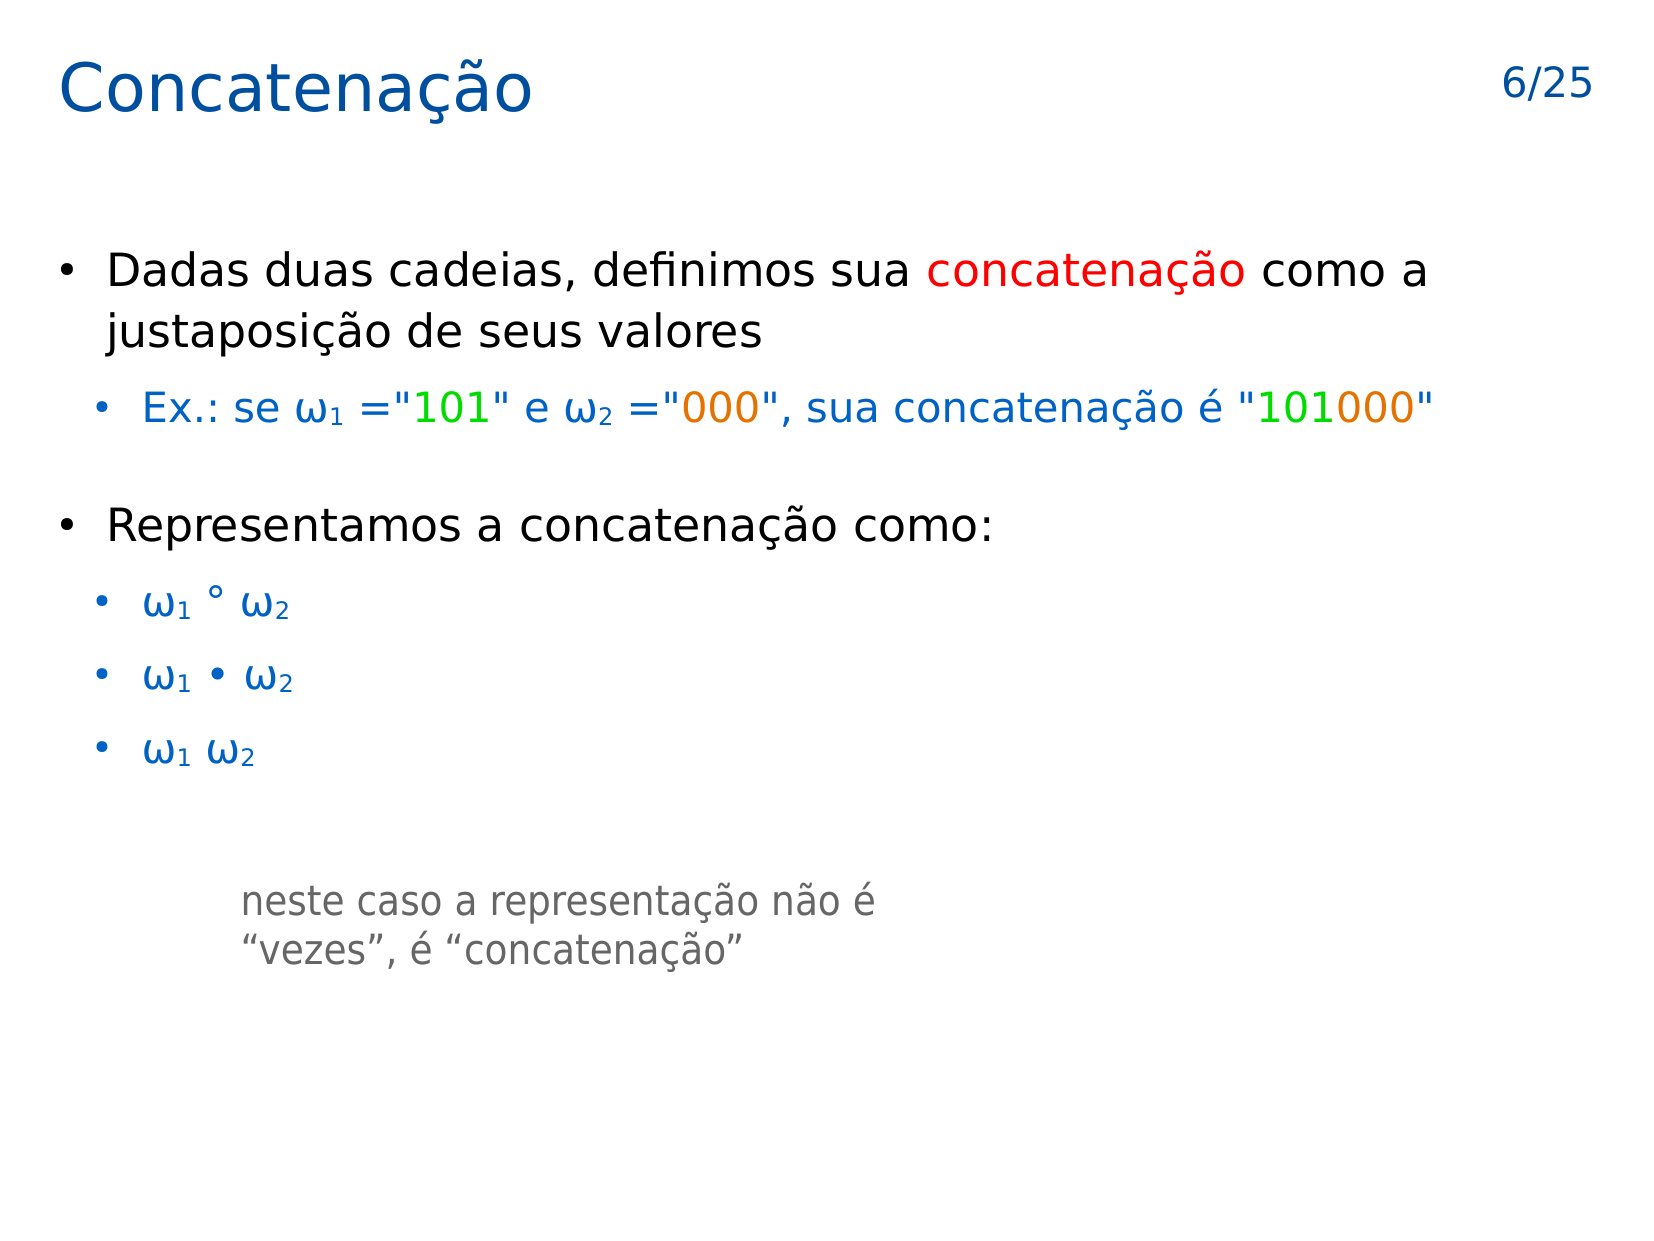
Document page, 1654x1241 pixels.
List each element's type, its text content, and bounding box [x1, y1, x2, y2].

text_box neste caso a representação não é “vezes”, é “concatenação” [225, 869, 923, 1030]
title Concatenação [59, 29, 1625, 148]
list Dadas duas cadeias, definimos sua concatenação como a justaposição de seus valores Ex.: se ω1 ="101" e ω2 ="000", sua concatenação é "101000" Representamos a concatenação como: ω1 ° ω2 ω1 • ω2 ω1 ω2 [59, 236, 1595, 1211]
